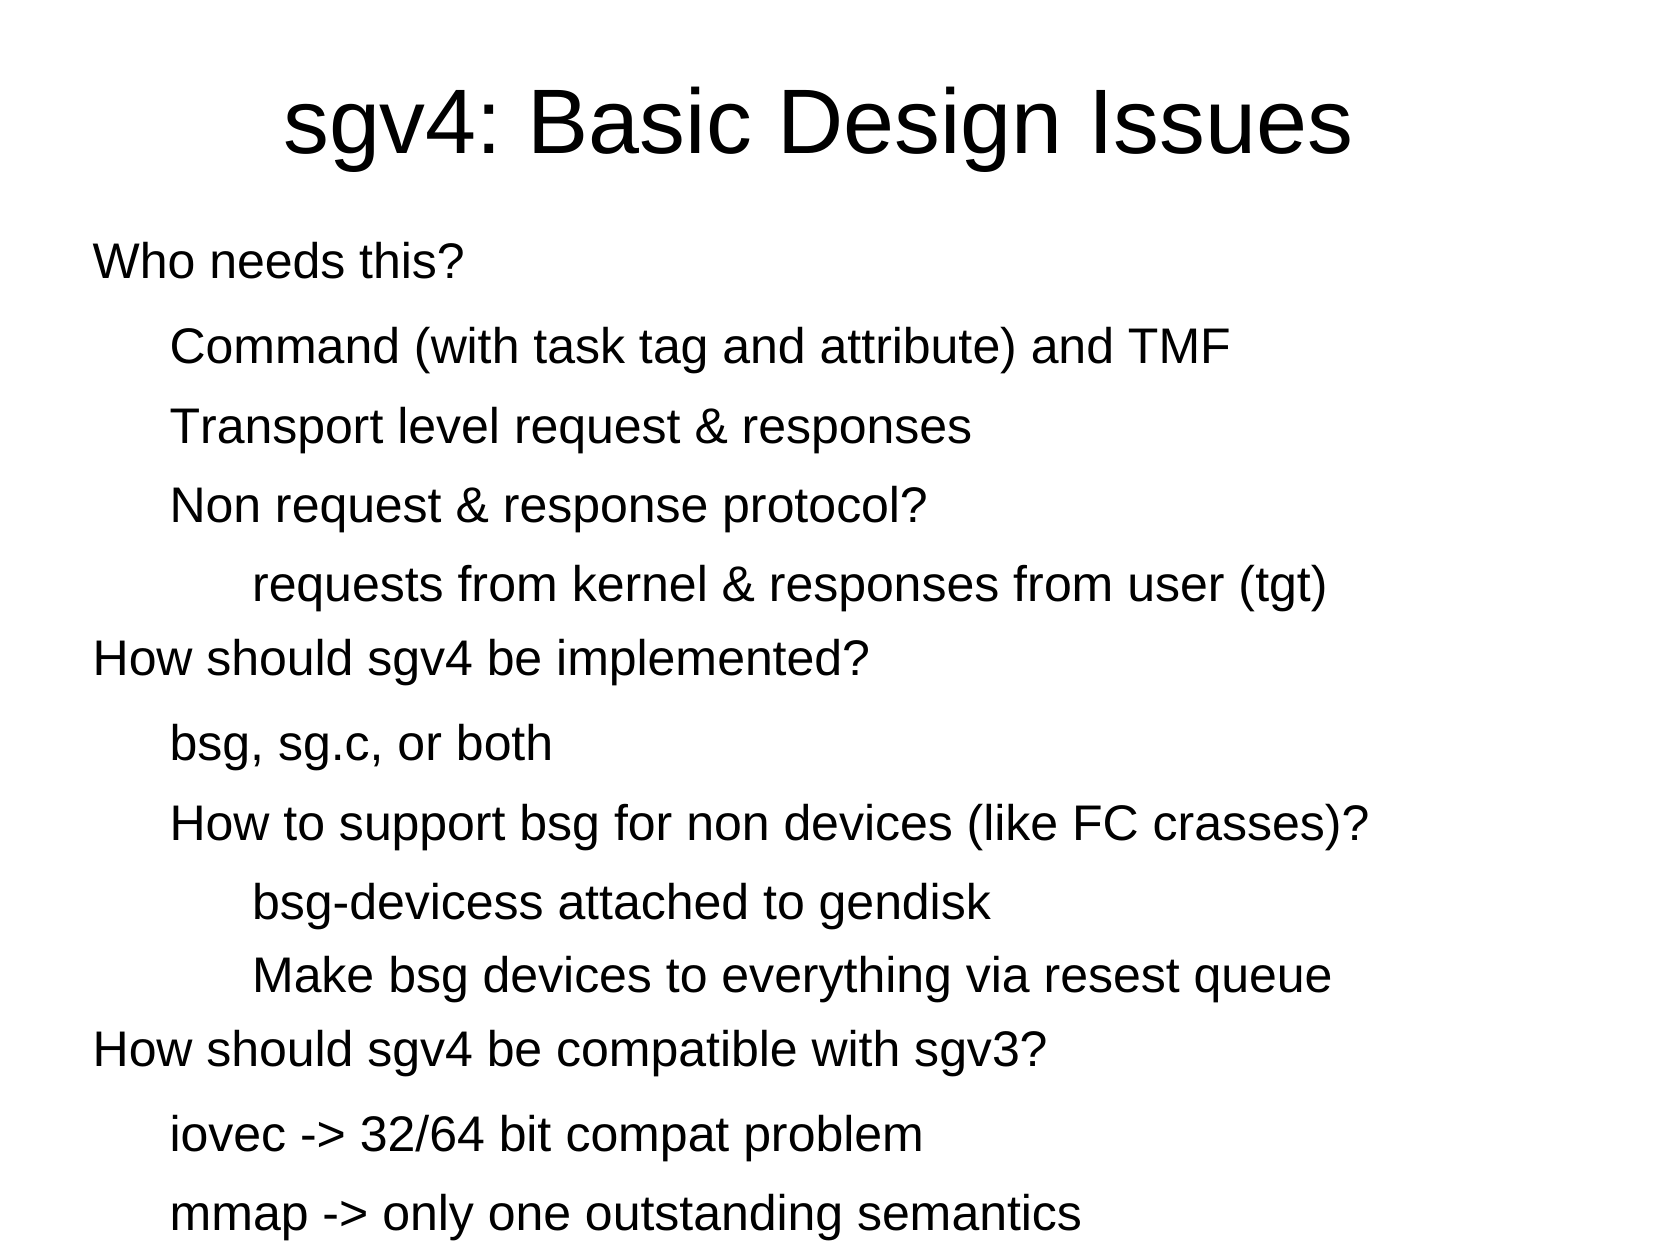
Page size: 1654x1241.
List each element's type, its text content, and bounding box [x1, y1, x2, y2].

list Who needs this? Command (with task tag and attribute) and TMF Transport level request & responses Non request & response protocol? requests from kernel & responses from user (tgt) How should sgv4 be implemented? bsg, sg.c, or both How to support bsg for non devices (like FC crasses)? bsg-devicess attached to gendisk Make bsg devices to everything via resest queue How should sgv4 be compatible with sgv3? iovec -> 32/64 bit compat problem mmap -> only one outstanding semantics [75, 233, 1564, 1241]
title sgv4: Basic Design Issues [75, 17, 1564, 226]
